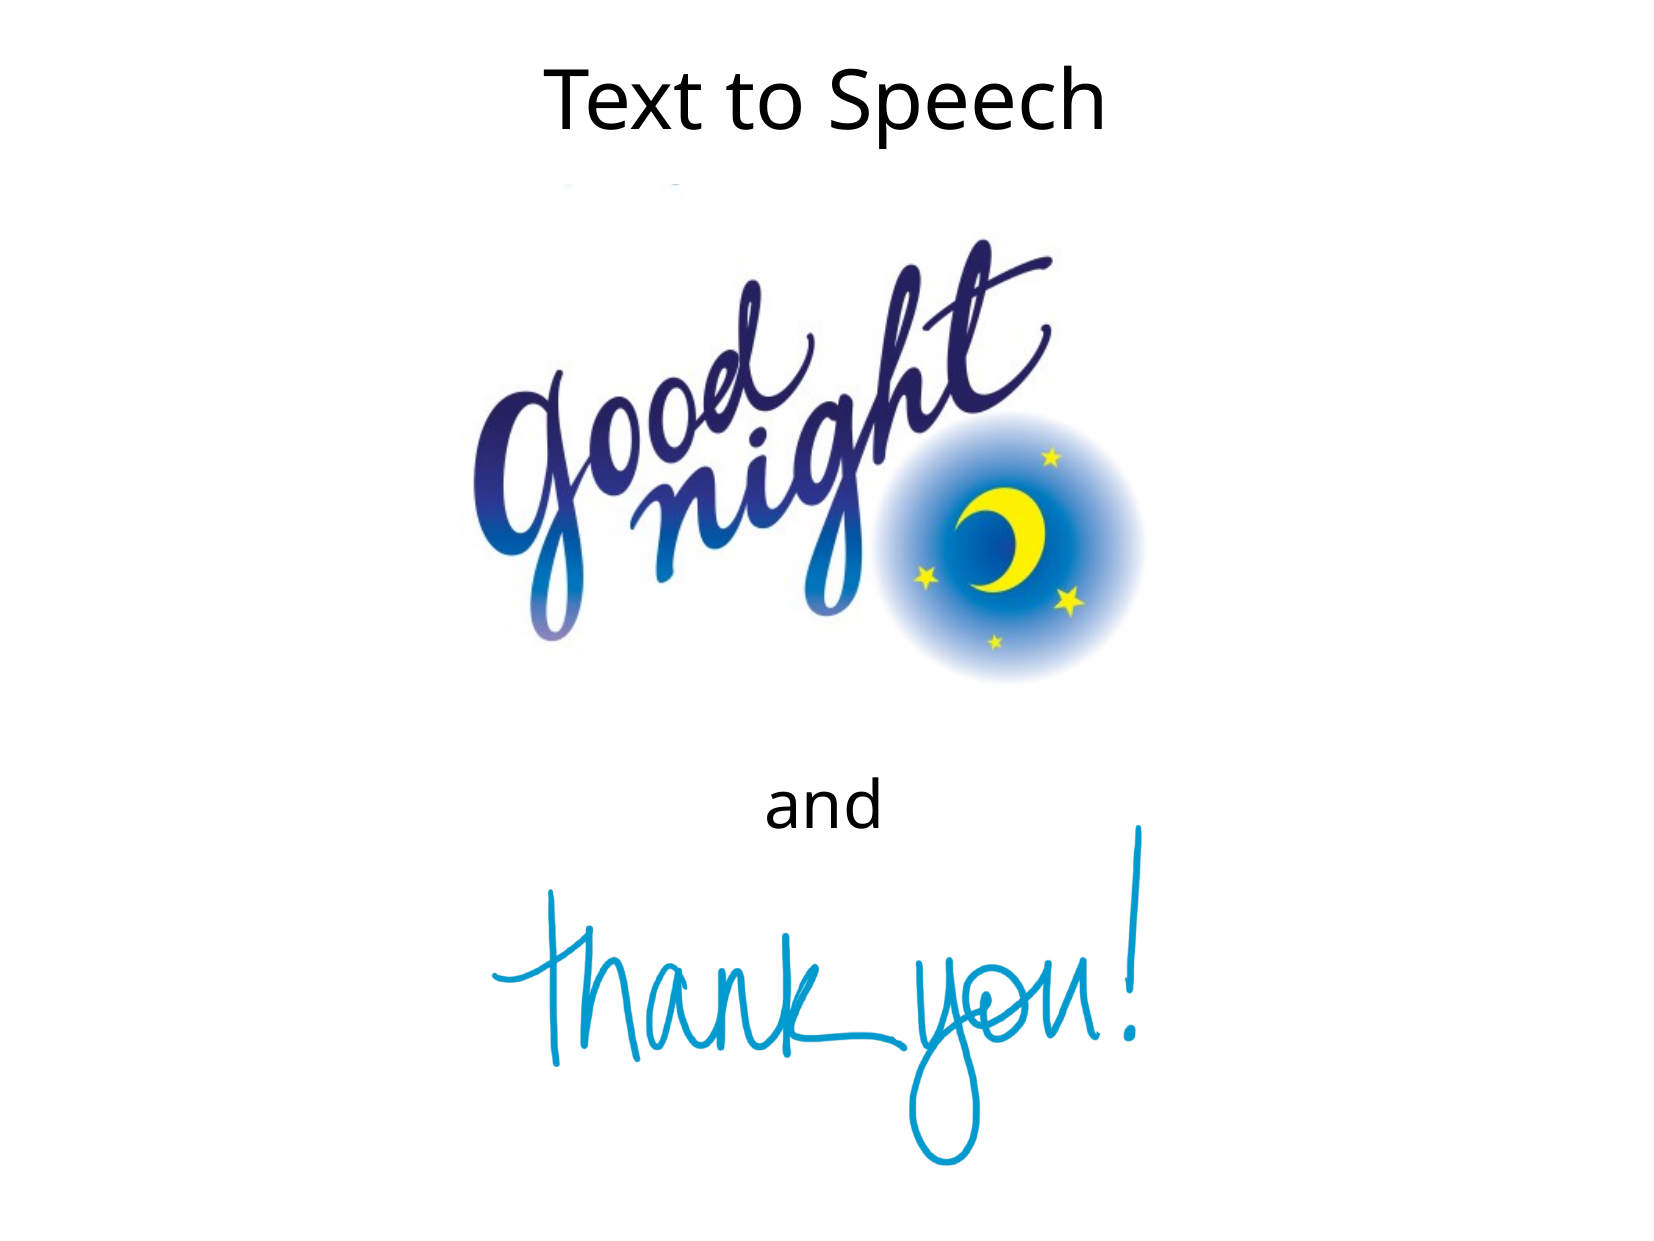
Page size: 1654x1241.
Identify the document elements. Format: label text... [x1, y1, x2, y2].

picture [990, 1008, 1021, 1035]
picture [460, 184, 1164, 732]
title Text to Speech [82, 32, 1571, 163]
text_box and [612, 737, 1037, 824]
picture [969, 971, 1019, 1020]
picture [491, 824, 1142, 1166]
picture [916, 1030, 973, 1159]
picture [945, 1007, 954, 1028]
